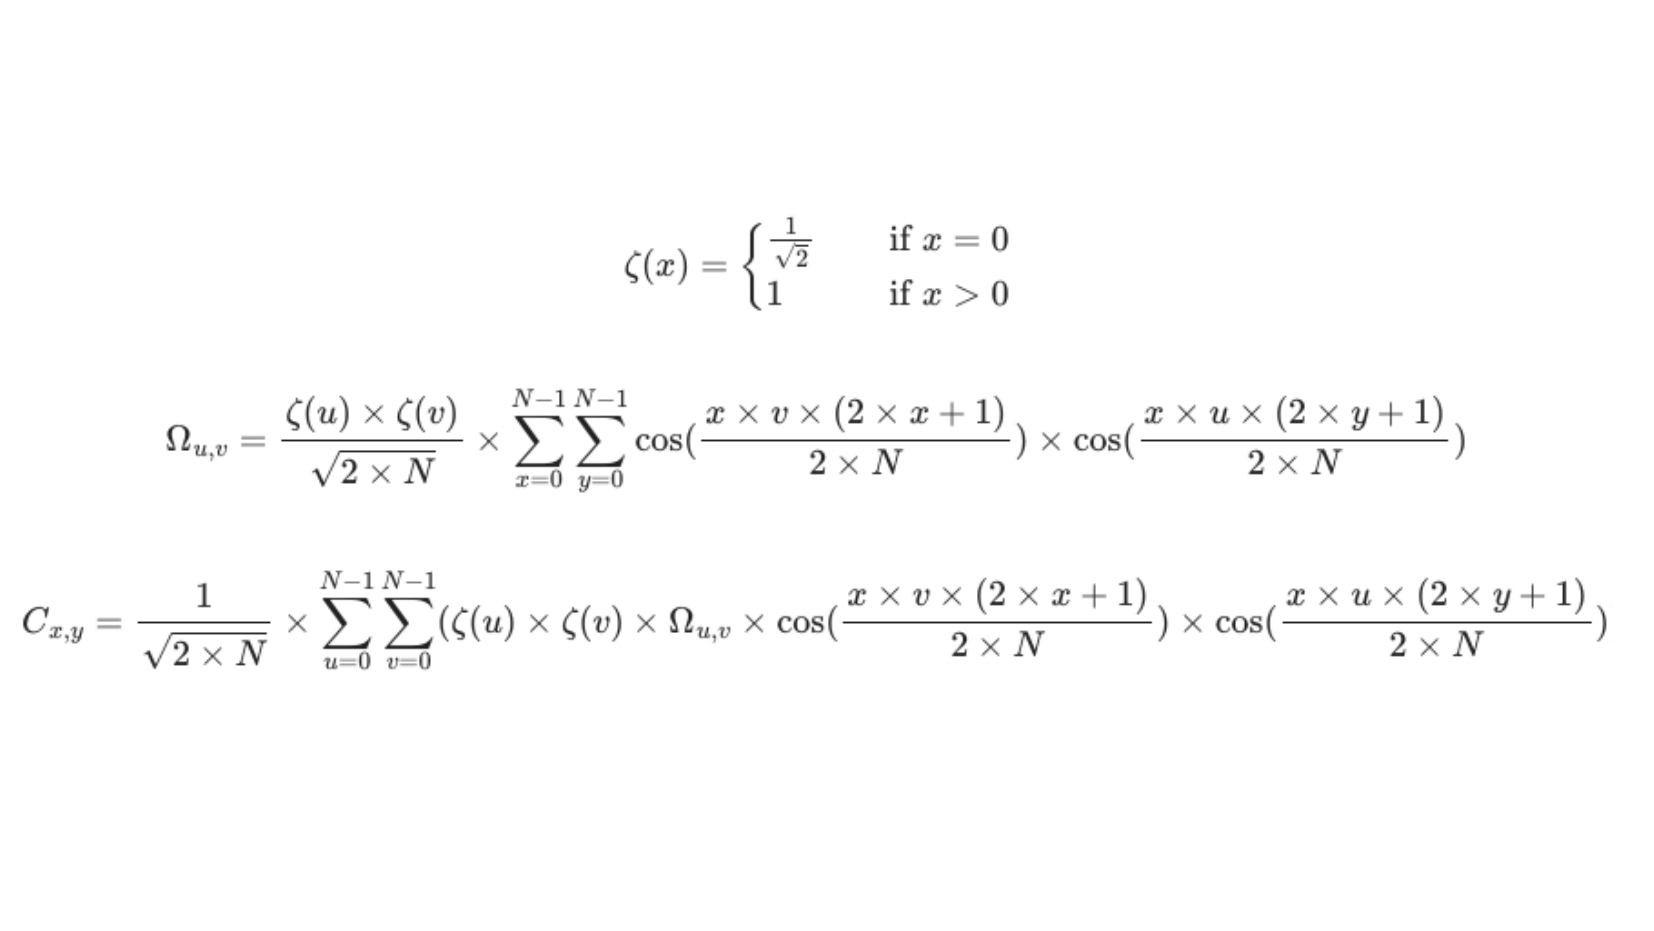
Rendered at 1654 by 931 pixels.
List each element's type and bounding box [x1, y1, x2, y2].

picture [0, 187, 1623, 713]
